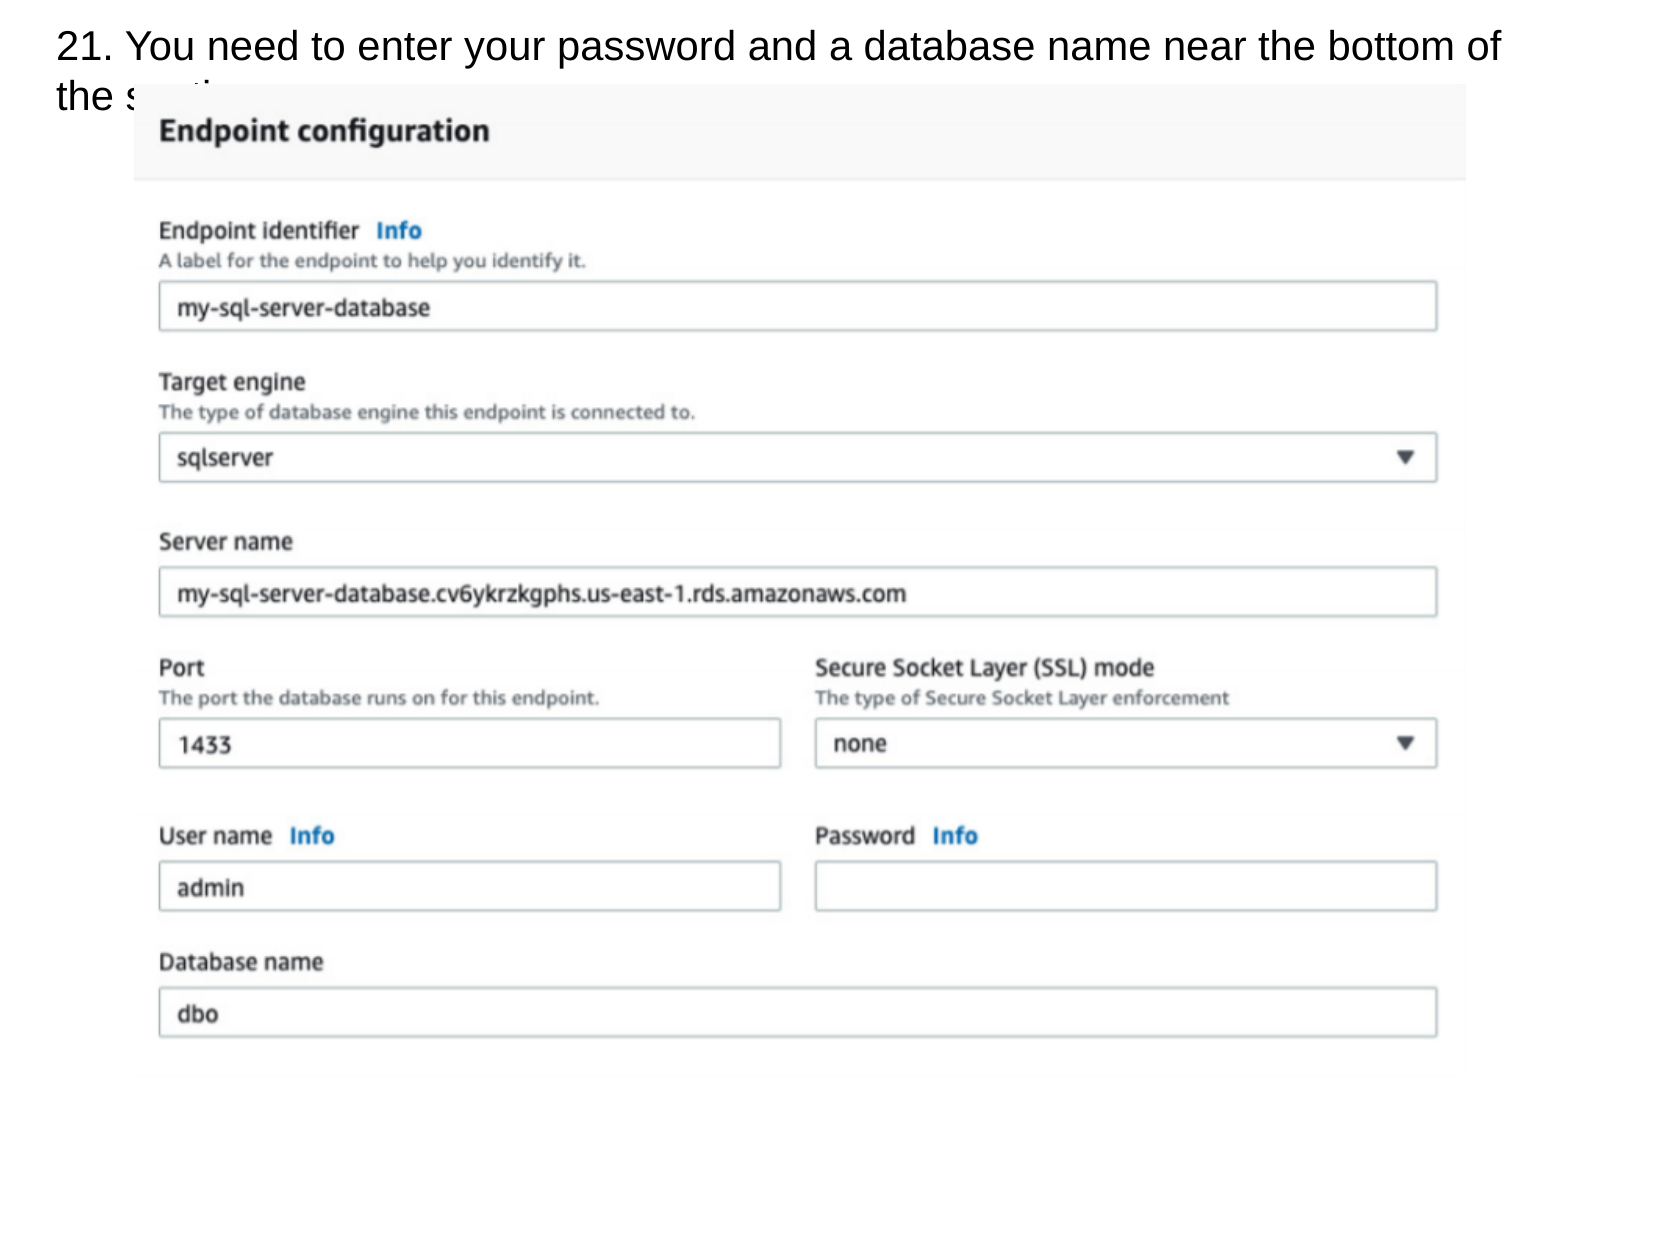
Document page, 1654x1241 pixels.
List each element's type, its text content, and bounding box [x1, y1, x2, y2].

text_box 21. You need to enter your password and a database name near the bottom of the section. [55, 18, 1545, 85]
picture [134, 84, 1466, 1077]
